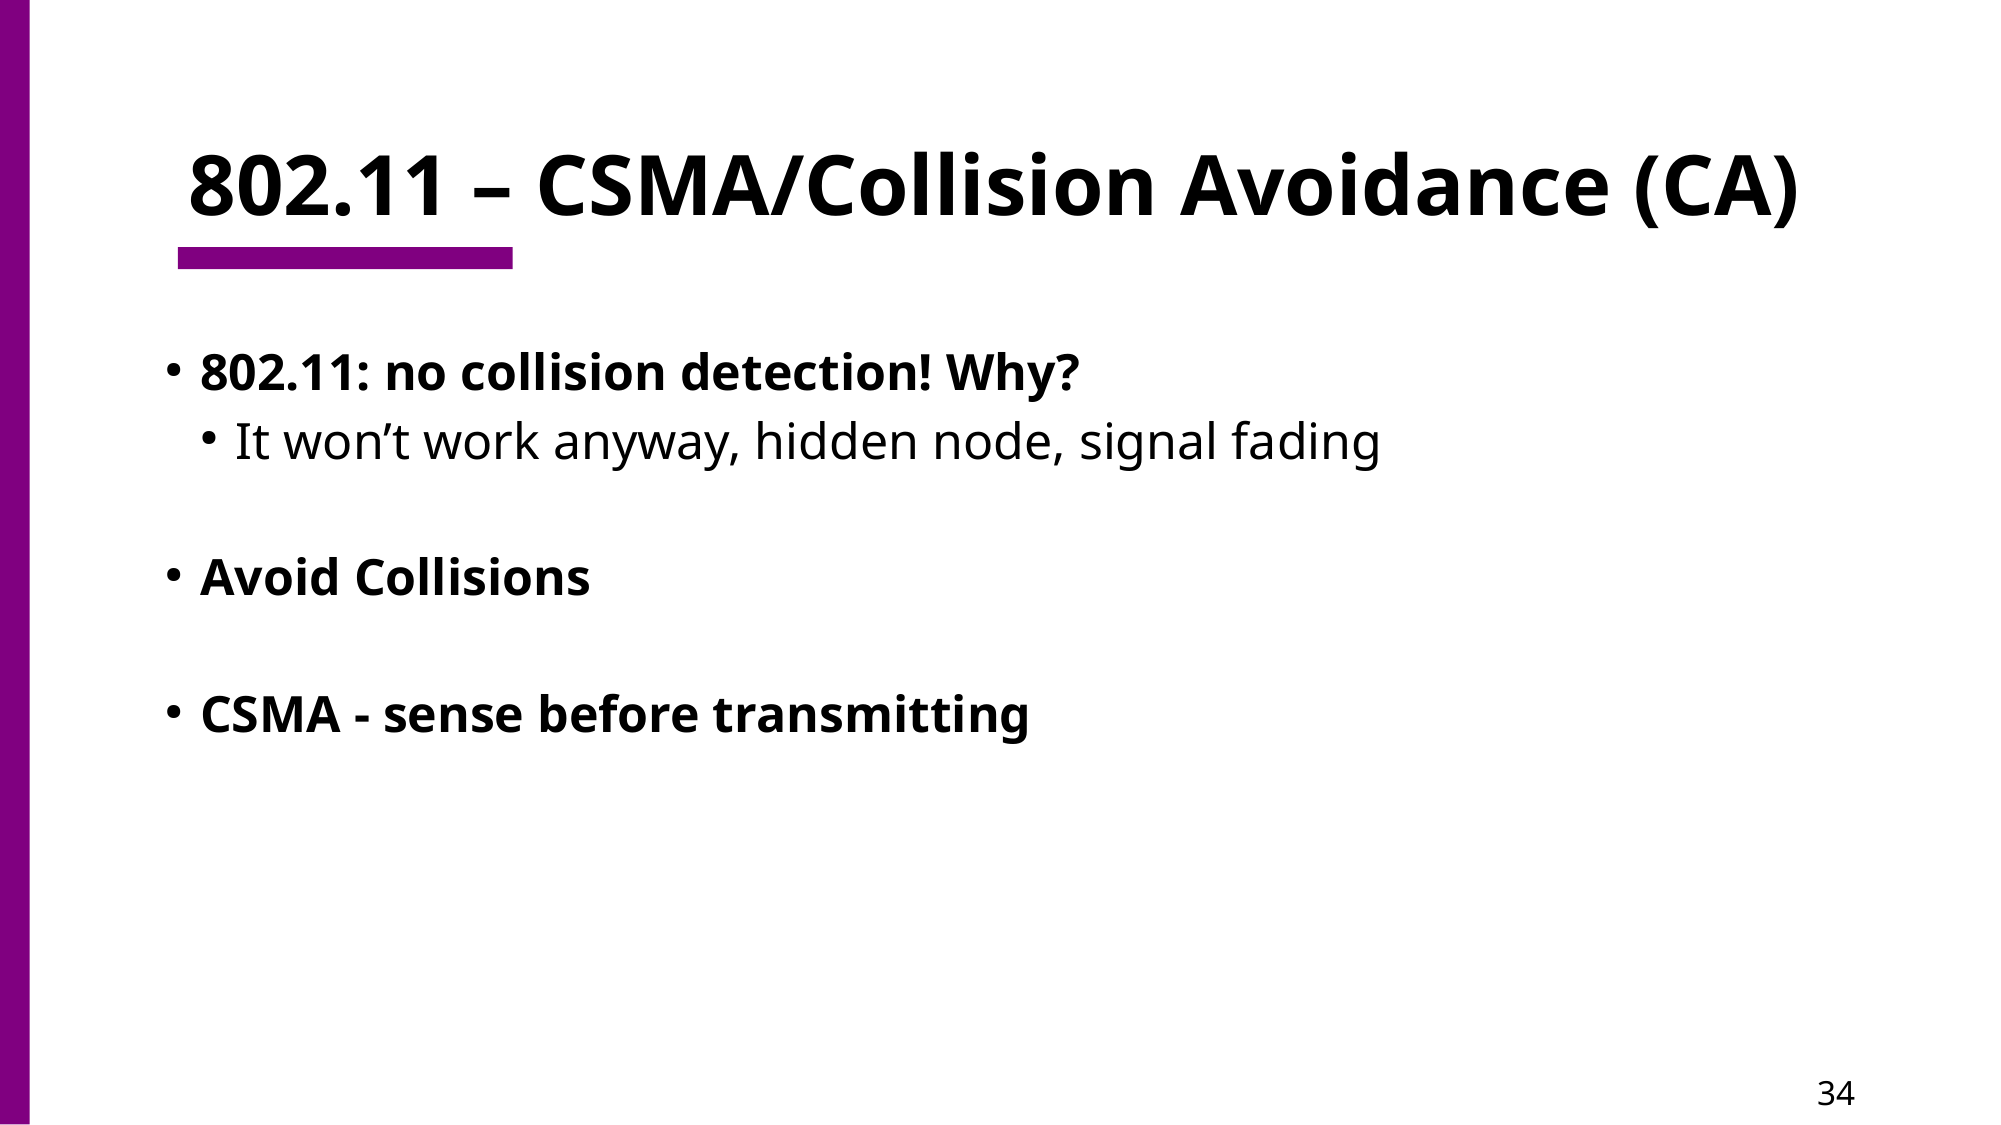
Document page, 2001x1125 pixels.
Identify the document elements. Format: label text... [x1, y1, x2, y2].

title 802.11 – CSMA/Collision Avoidance (CA) [138, 24, 1951, 240]
text_box 802.11: no collision detection! Why? It won’t work anyway, hidden node, signal fading Avoid Collisions CSMA - sense before transmitting [150, 329, 1561, 833]
